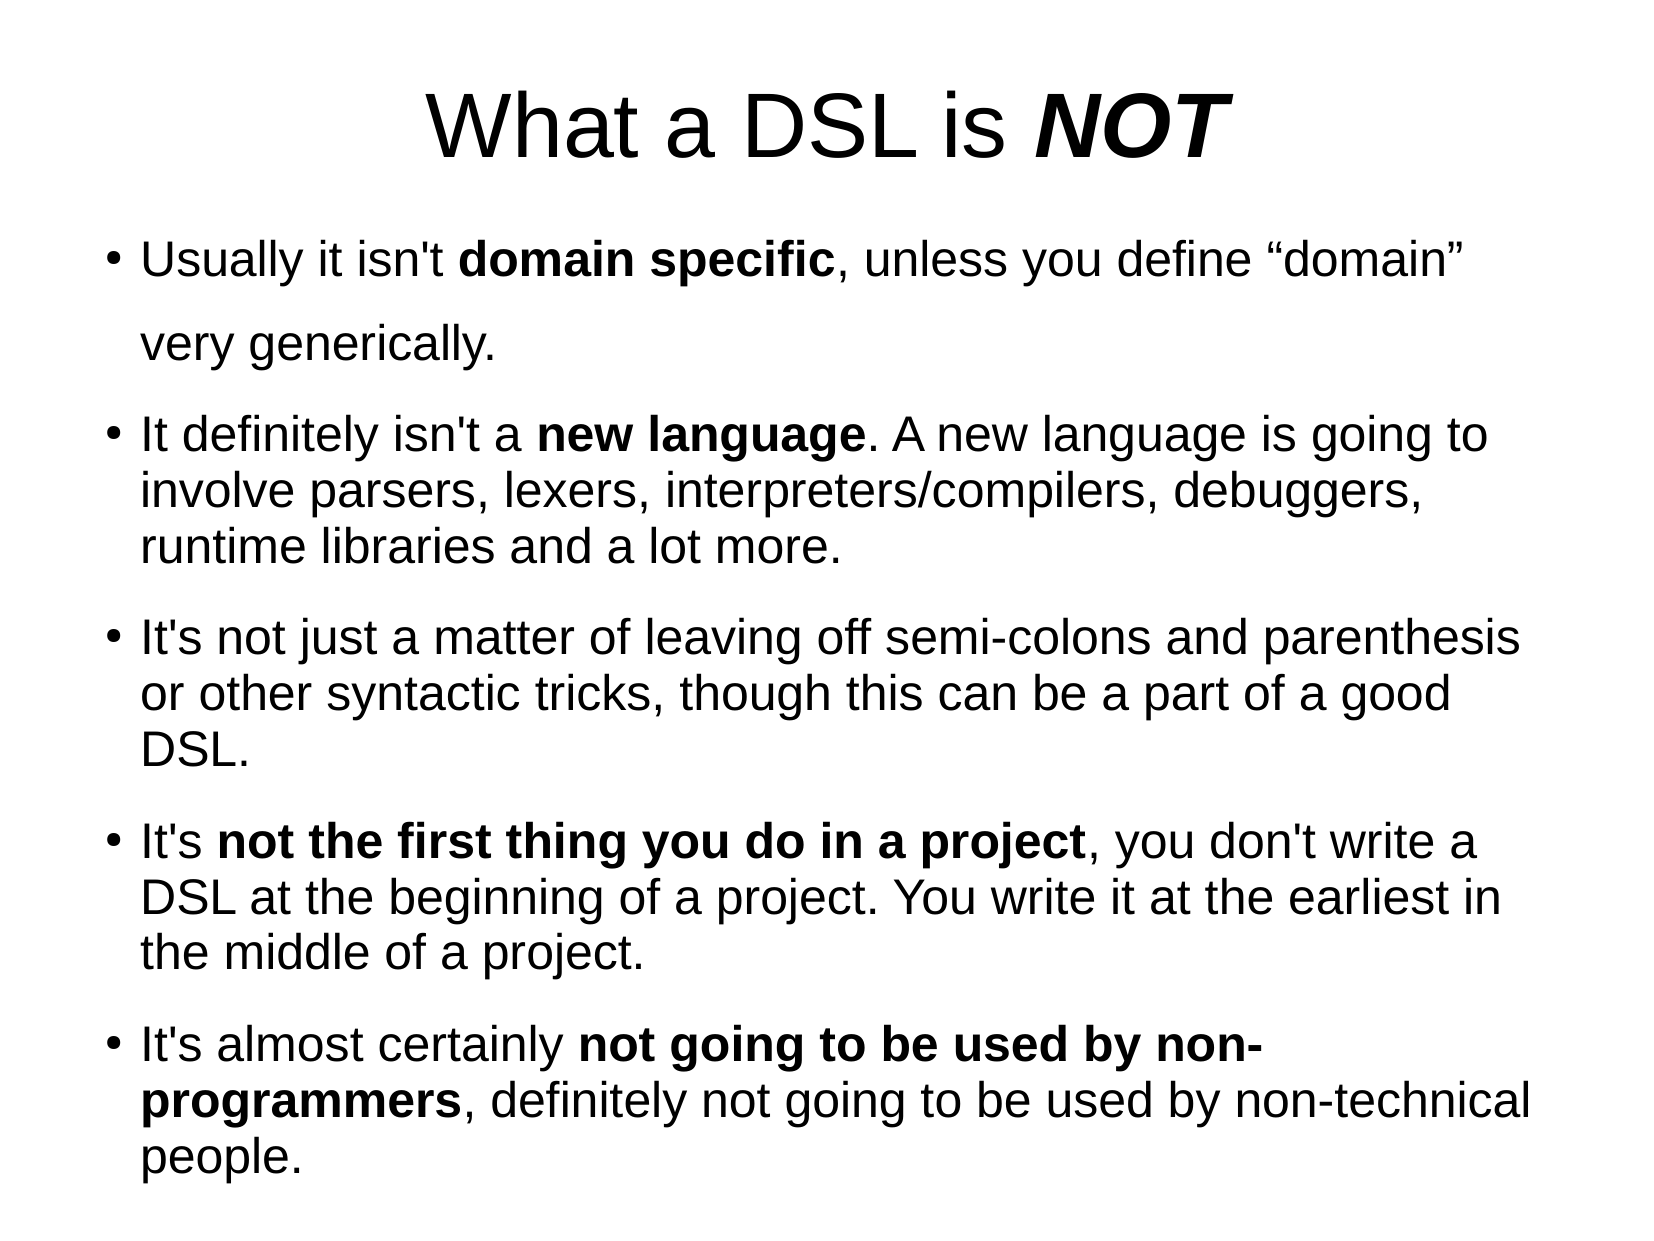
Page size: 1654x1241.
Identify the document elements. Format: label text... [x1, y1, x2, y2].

text_box Usually it isn't domain specific, unless you define “domain” very generically. It definitely isn't a new language. A new language is going to involve parsers, lexers, interpreters/compilers, debuggers, runtime libraries and a lot more. It's not just a matter of leaving off semi-colons and parenthesis or other syntactic tricks, though this can be a part of a good DSL. It's not the first thing you do in a project, you don't write a DSL at the beginning of a project. You write it at the earliest in the middle of a project. It's almost certainly not going to be used by non-programmers, definitely not going to be used by non-technical people. [90, 195, 1561, 1160]
title What a DSL is NOT [82, 57, 1571, 196]
